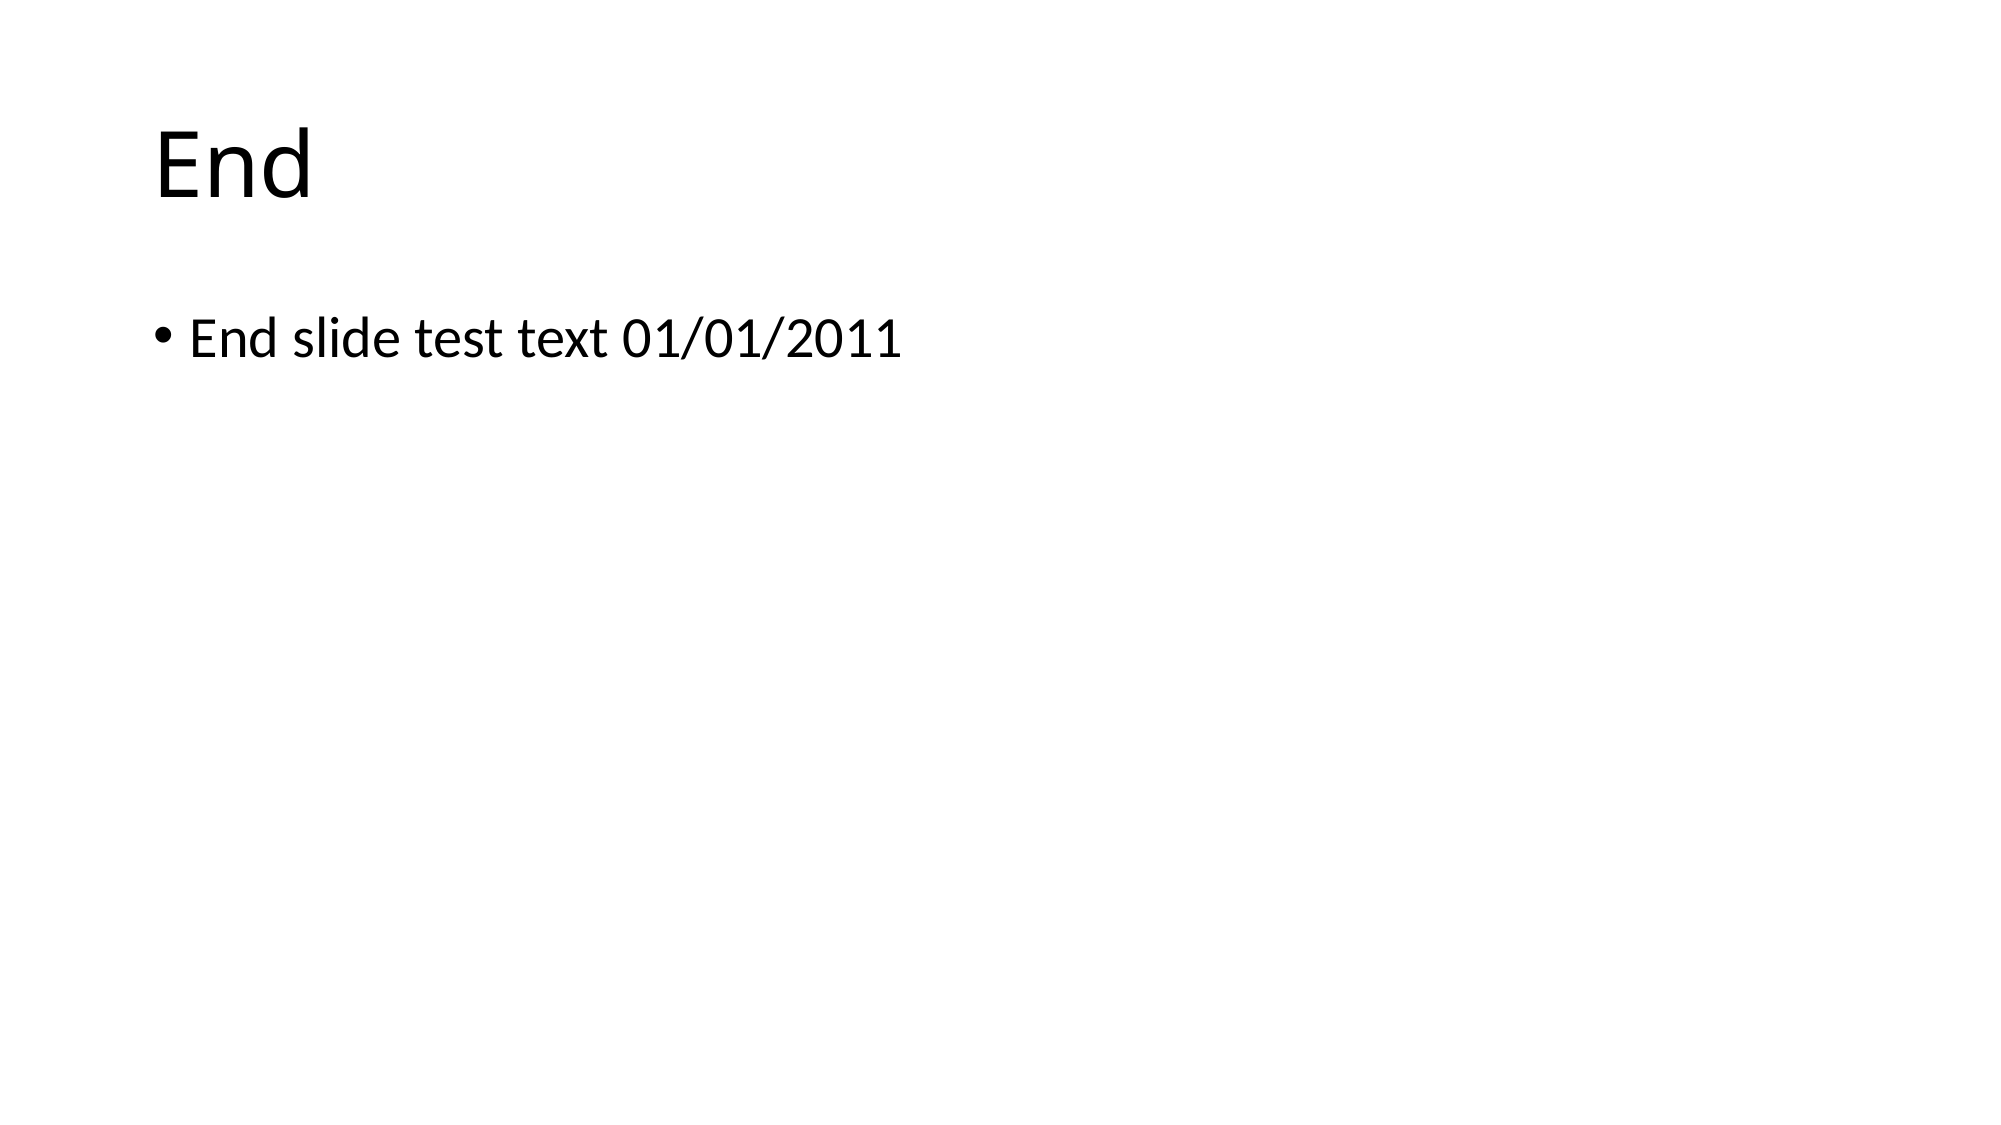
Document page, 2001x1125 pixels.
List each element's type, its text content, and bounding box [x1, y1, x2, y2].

text_box End slide test text 01/01/2011 [137, 299, 1862, 1013]
text_box End [137, 59, 1862, 277]
